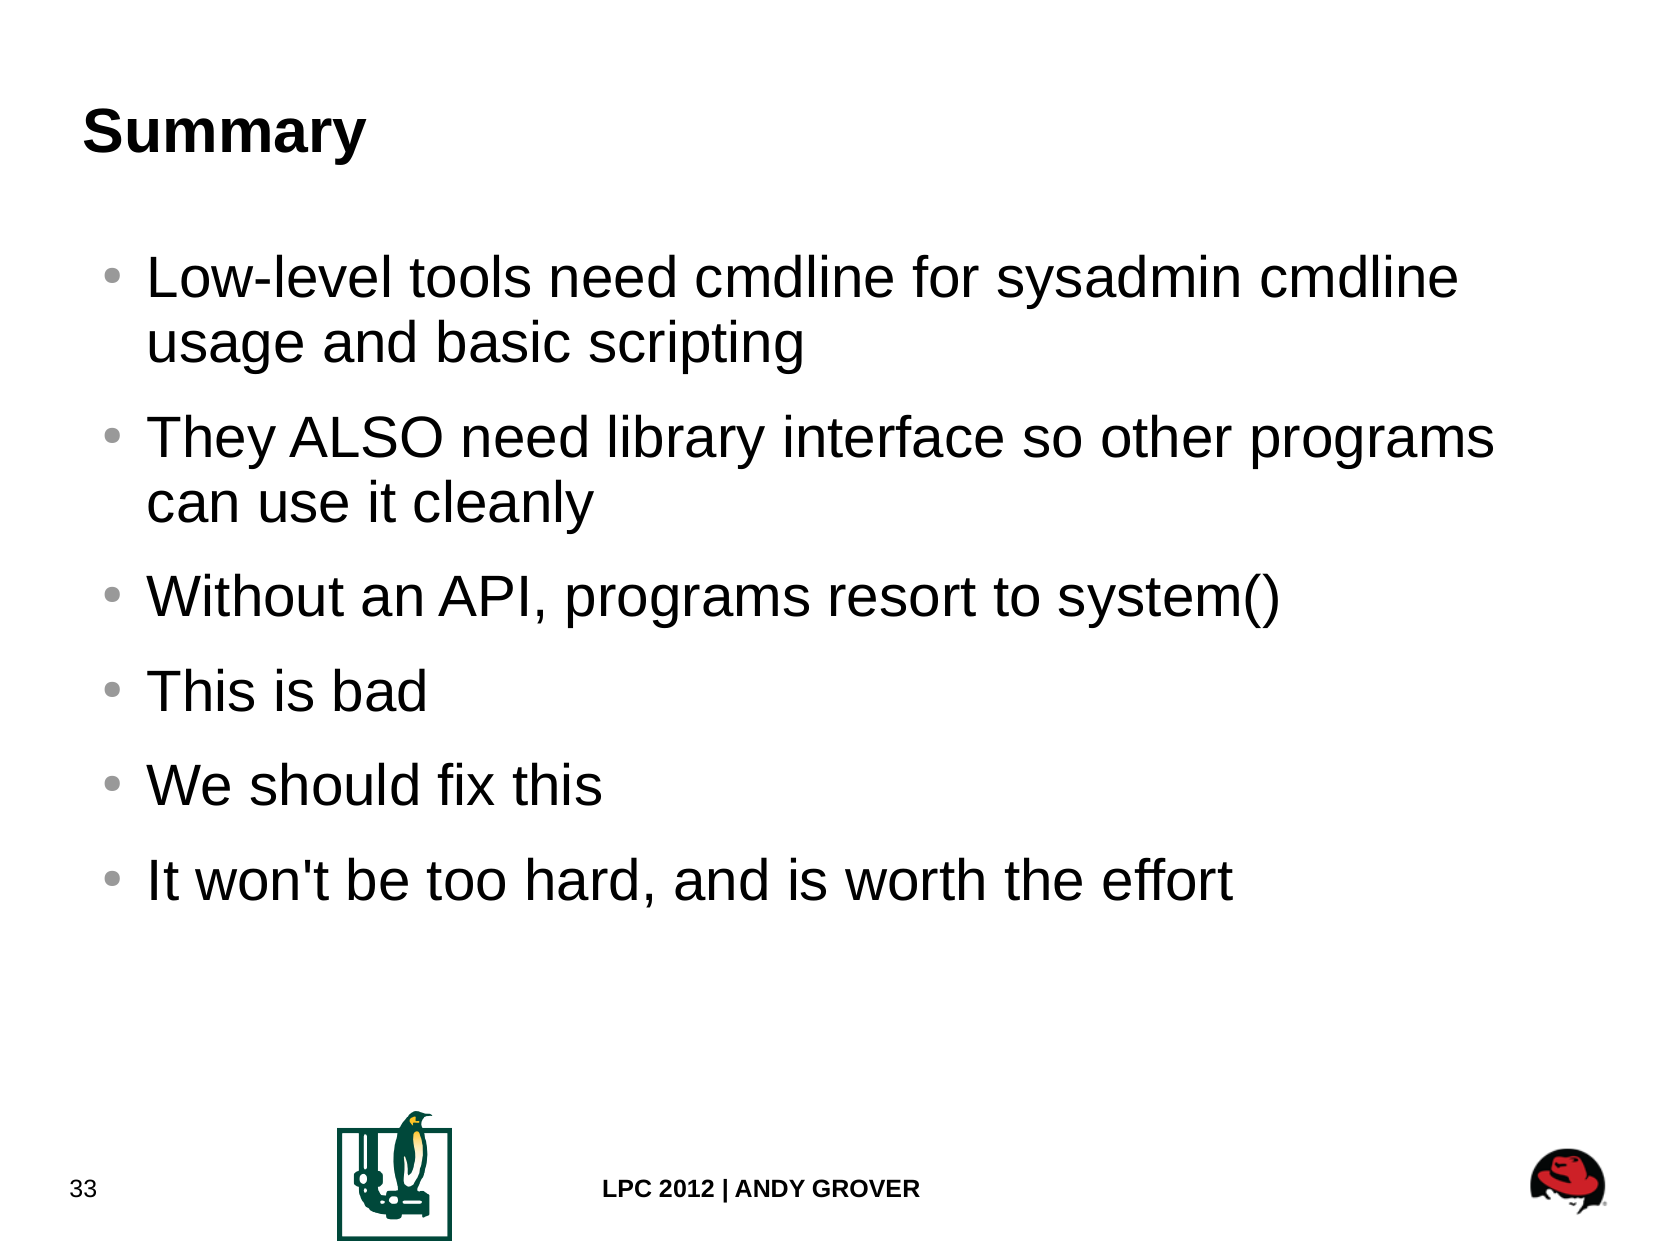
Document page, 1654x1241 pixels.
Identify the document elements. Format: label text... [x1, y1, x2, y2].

picture [1529, 1146, 1613, 1224]
list Low-level tools need cmdline for sysadmin cmdline usage and basic scripting They ALSO need library interface so other programs can use it cleanly Without an API, programs resort to system() This is bad We should fix this It won't be too hard, and is worth the effort [86, 244, 1576, 1039]
title Summary [82, 37, 1571, 226]
picture [337, 1111, 452, 1241]
